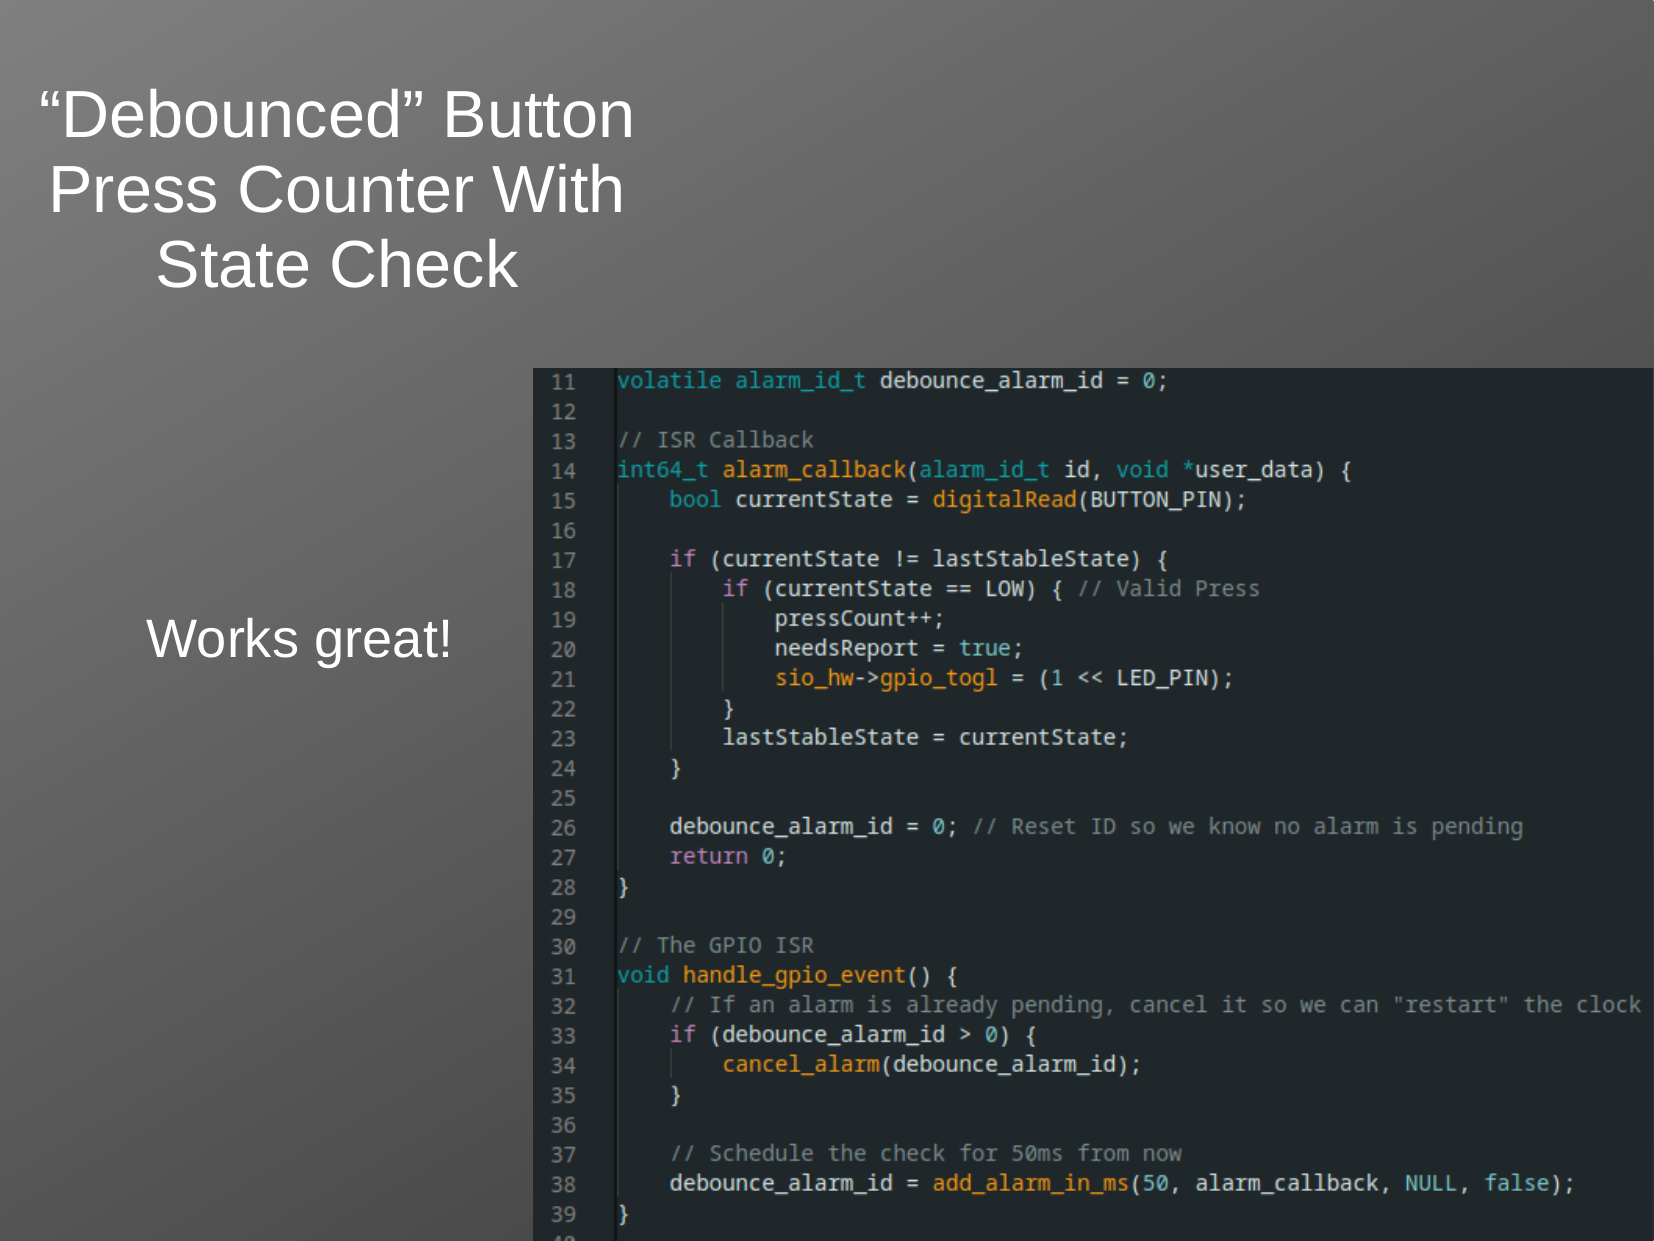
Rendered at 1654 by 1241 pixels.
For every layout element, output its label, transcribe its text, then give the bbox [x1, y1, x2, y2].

title Works great! [0, 477, 533, 800]
title “Debounced” Button Press Counter With State Check [0, 14, 676, 365]
picture [533, 368, 1654, 1241]
